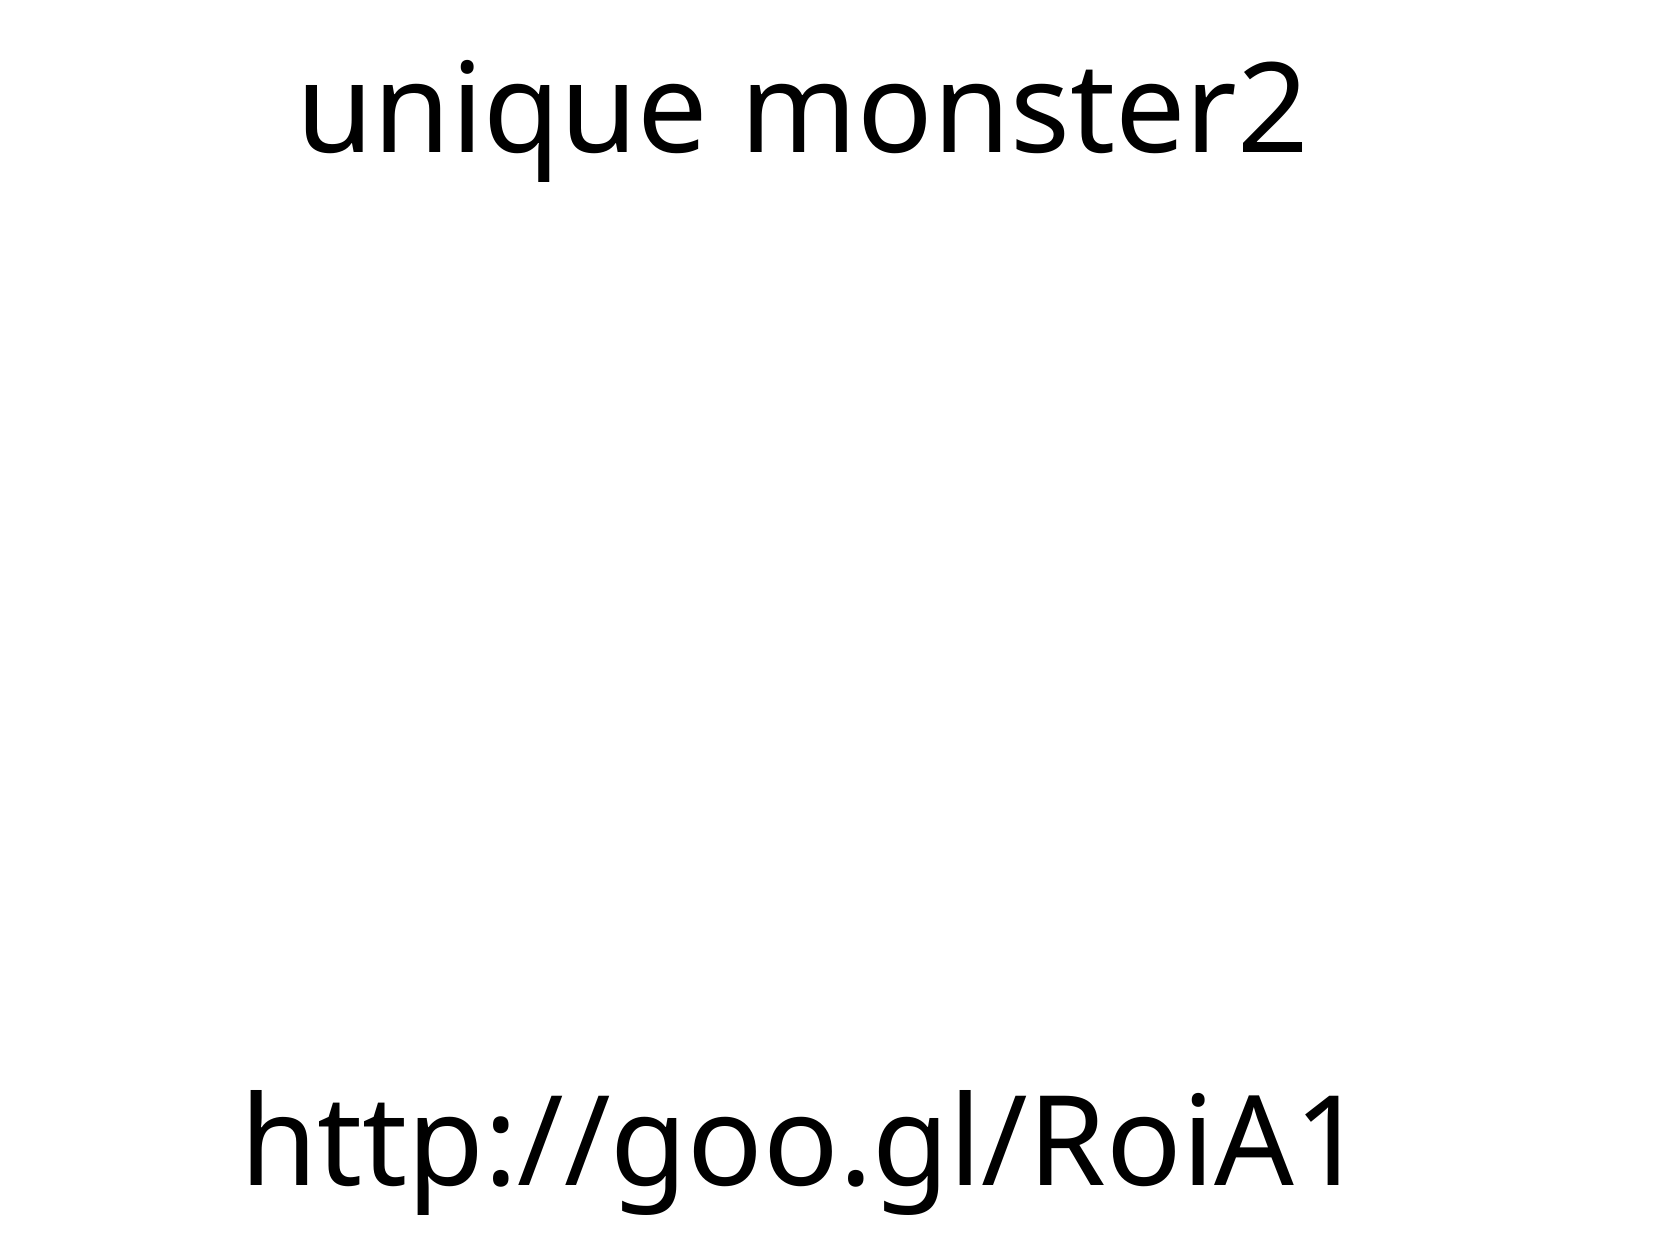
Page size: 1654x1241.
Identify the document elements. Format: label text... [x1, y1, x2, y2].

title unique monster2 [59, 0, 1548, 208]
title http://goo.gl/RoiA1 [59, 1033, 1548, 1241]
